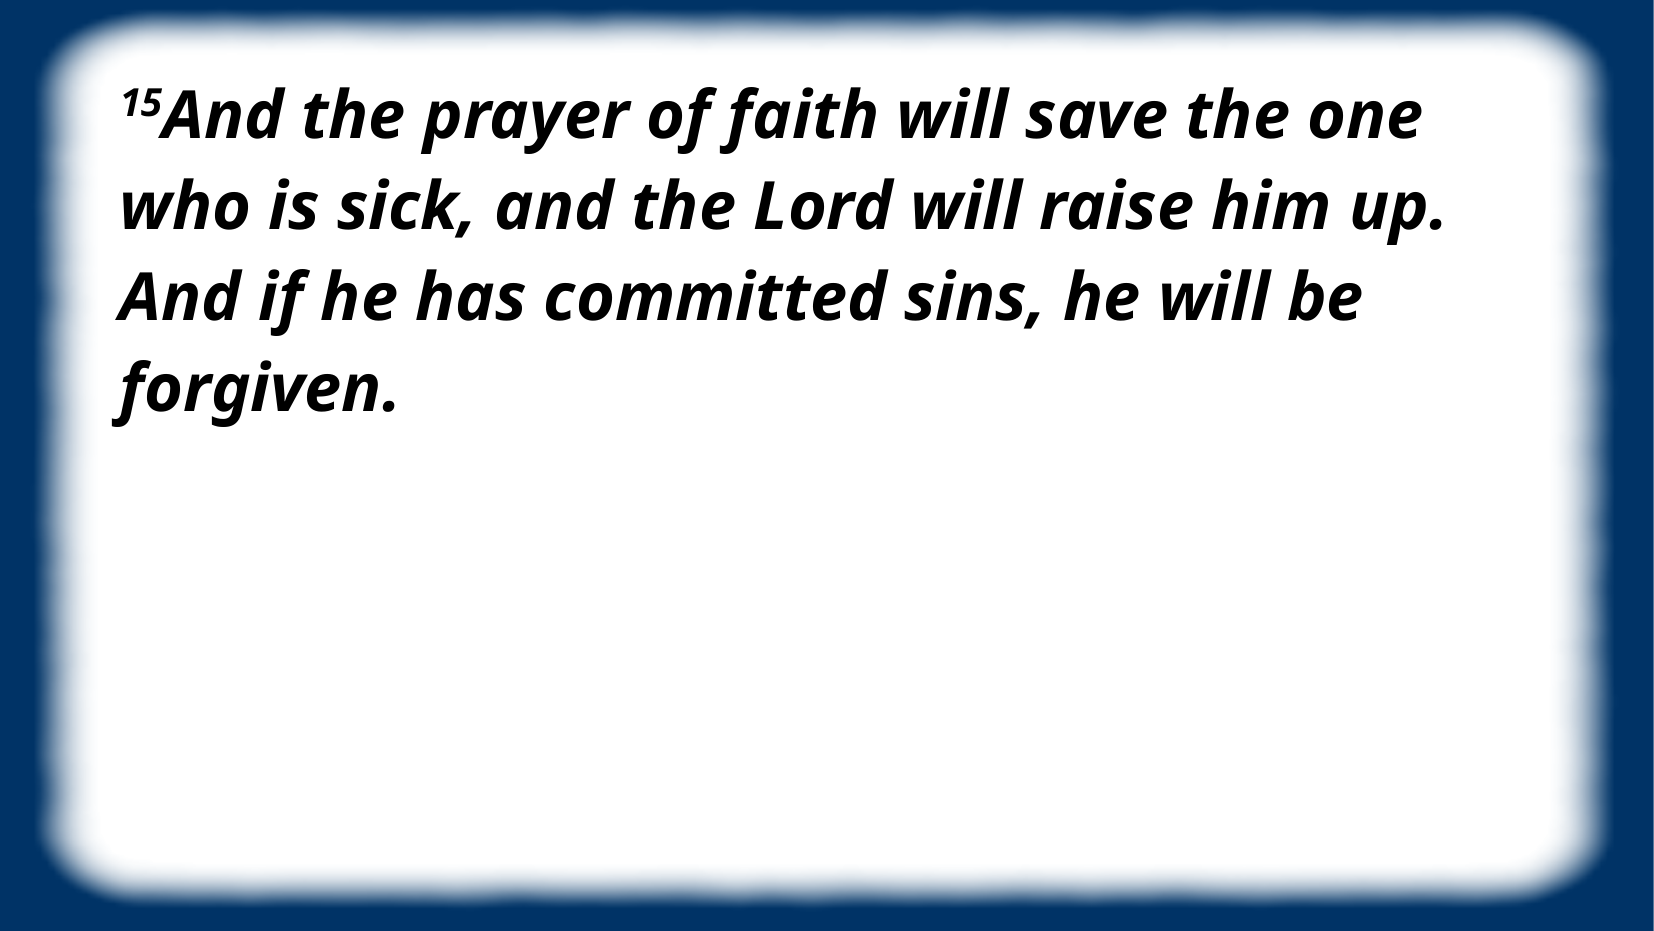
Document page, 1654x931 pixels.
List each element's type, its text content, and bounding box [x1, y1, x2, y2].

picture [0, 0, 1654, 931]
text_box 15And the prayer of faith will save the one who is sick, and the Lord will raise him up. And if he has committed sins, he will be forgiven. [105, 60, 1546, 342]
